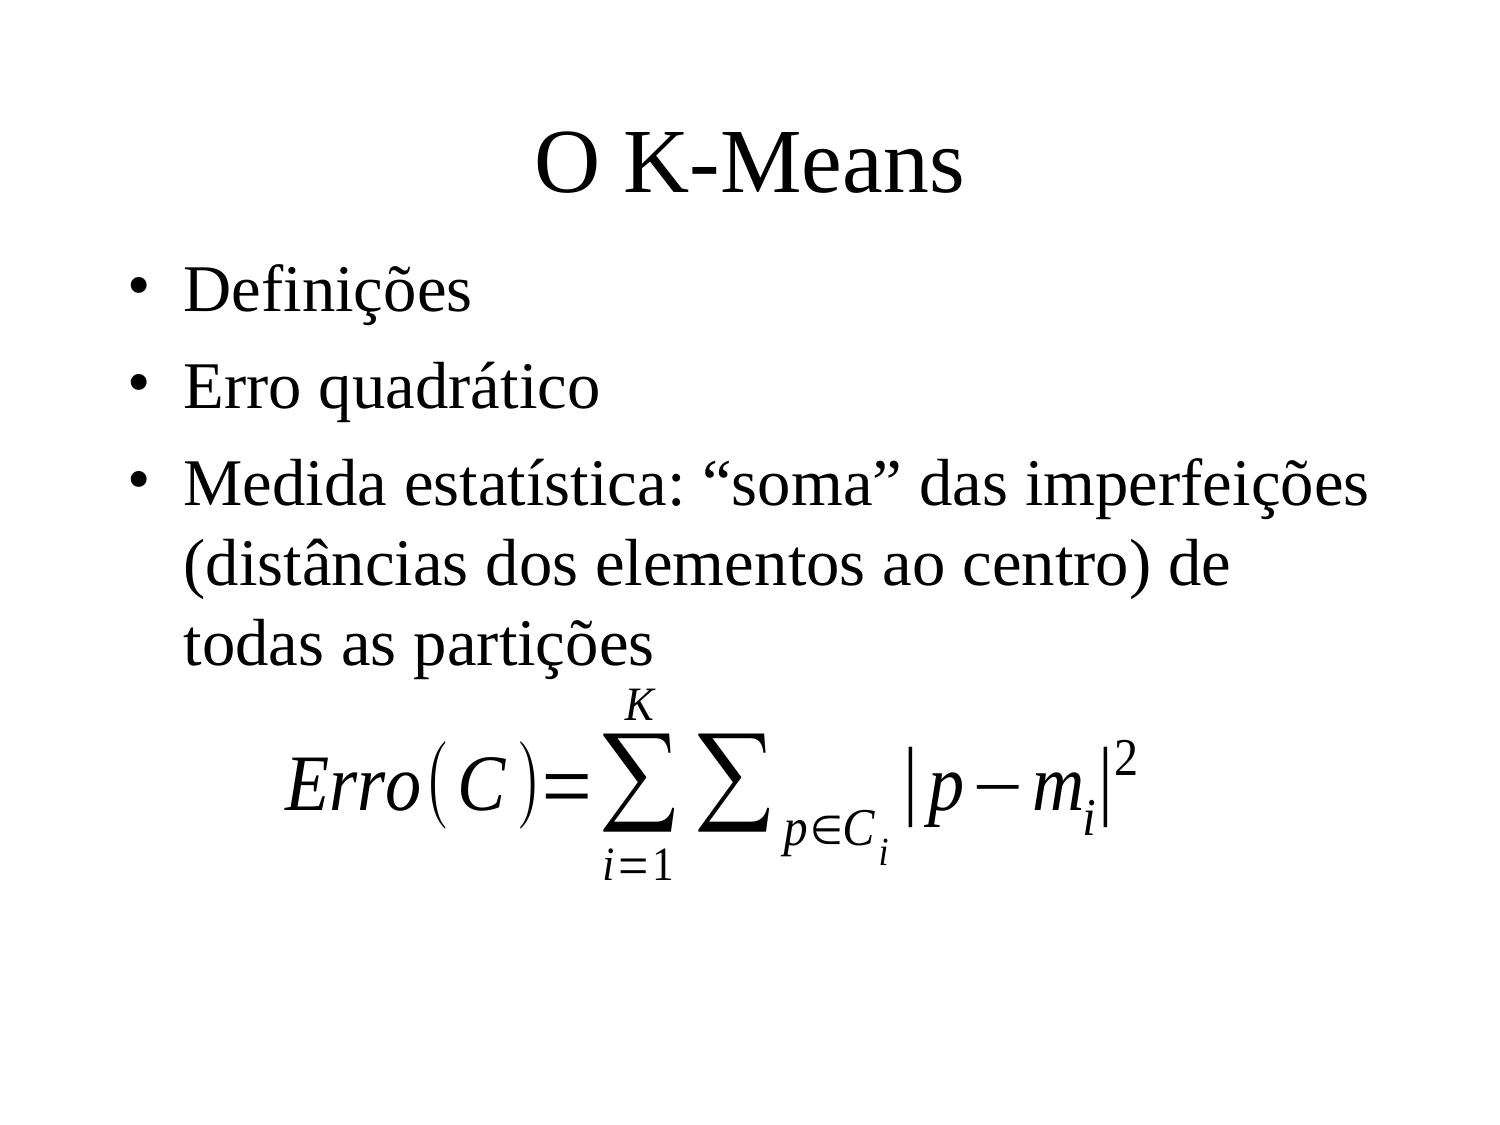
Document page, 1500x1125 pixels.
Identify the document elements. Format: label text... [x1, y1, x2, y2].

list Definições Erro quadrático Medida estatística: “soma” das imperfeições (distâncias dos elementos ao centro) de todas as partições [112, 237, 1388, 783]
title O K-Means [112, 62, 1388, 237]
chart [262, 675, 1163, 894]
